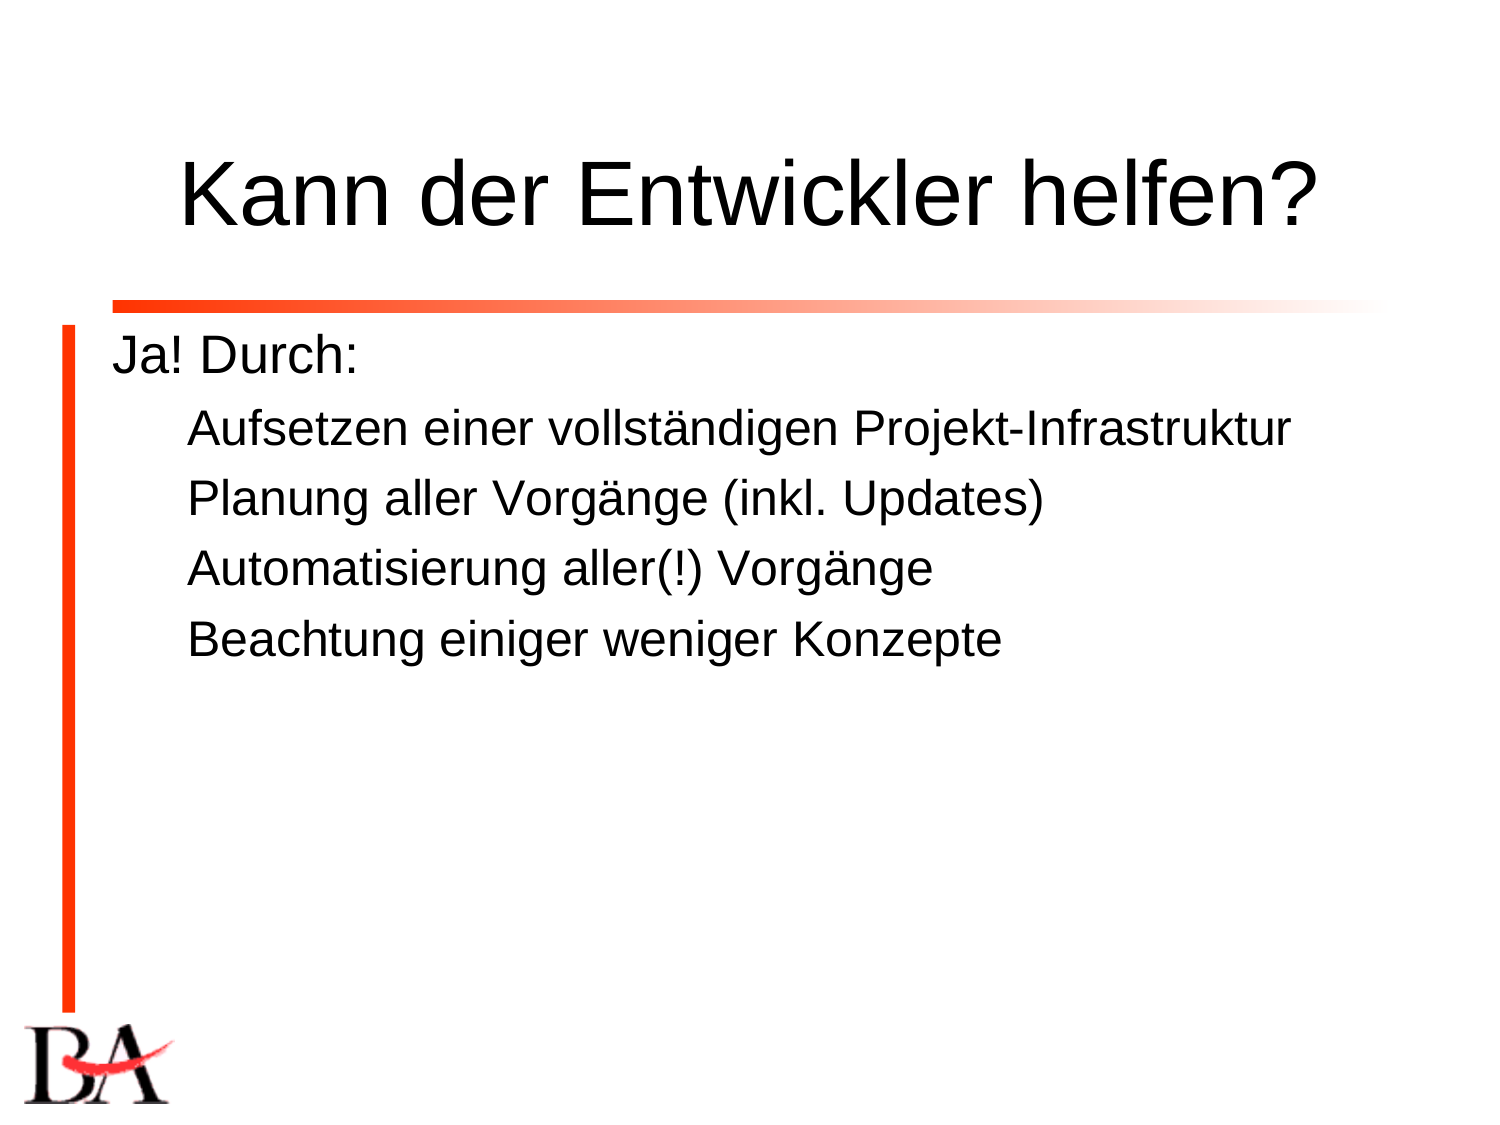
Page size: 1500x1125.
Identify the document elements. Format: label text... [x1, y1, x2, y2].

title Kann der Entwickler helfen? [112, 28, 1388, 324]
list Ja! Durch: Aufsetzen einer vollständigen Projekt-Infrastruktur Planung aller Vorgänge (inkl. Updates) Automatisierung aller(!) Vorgänge Beachtung einiger weniger Konzepte [112, 324, 1388, 1036]
picture [24, 1024, 175, 1104]
